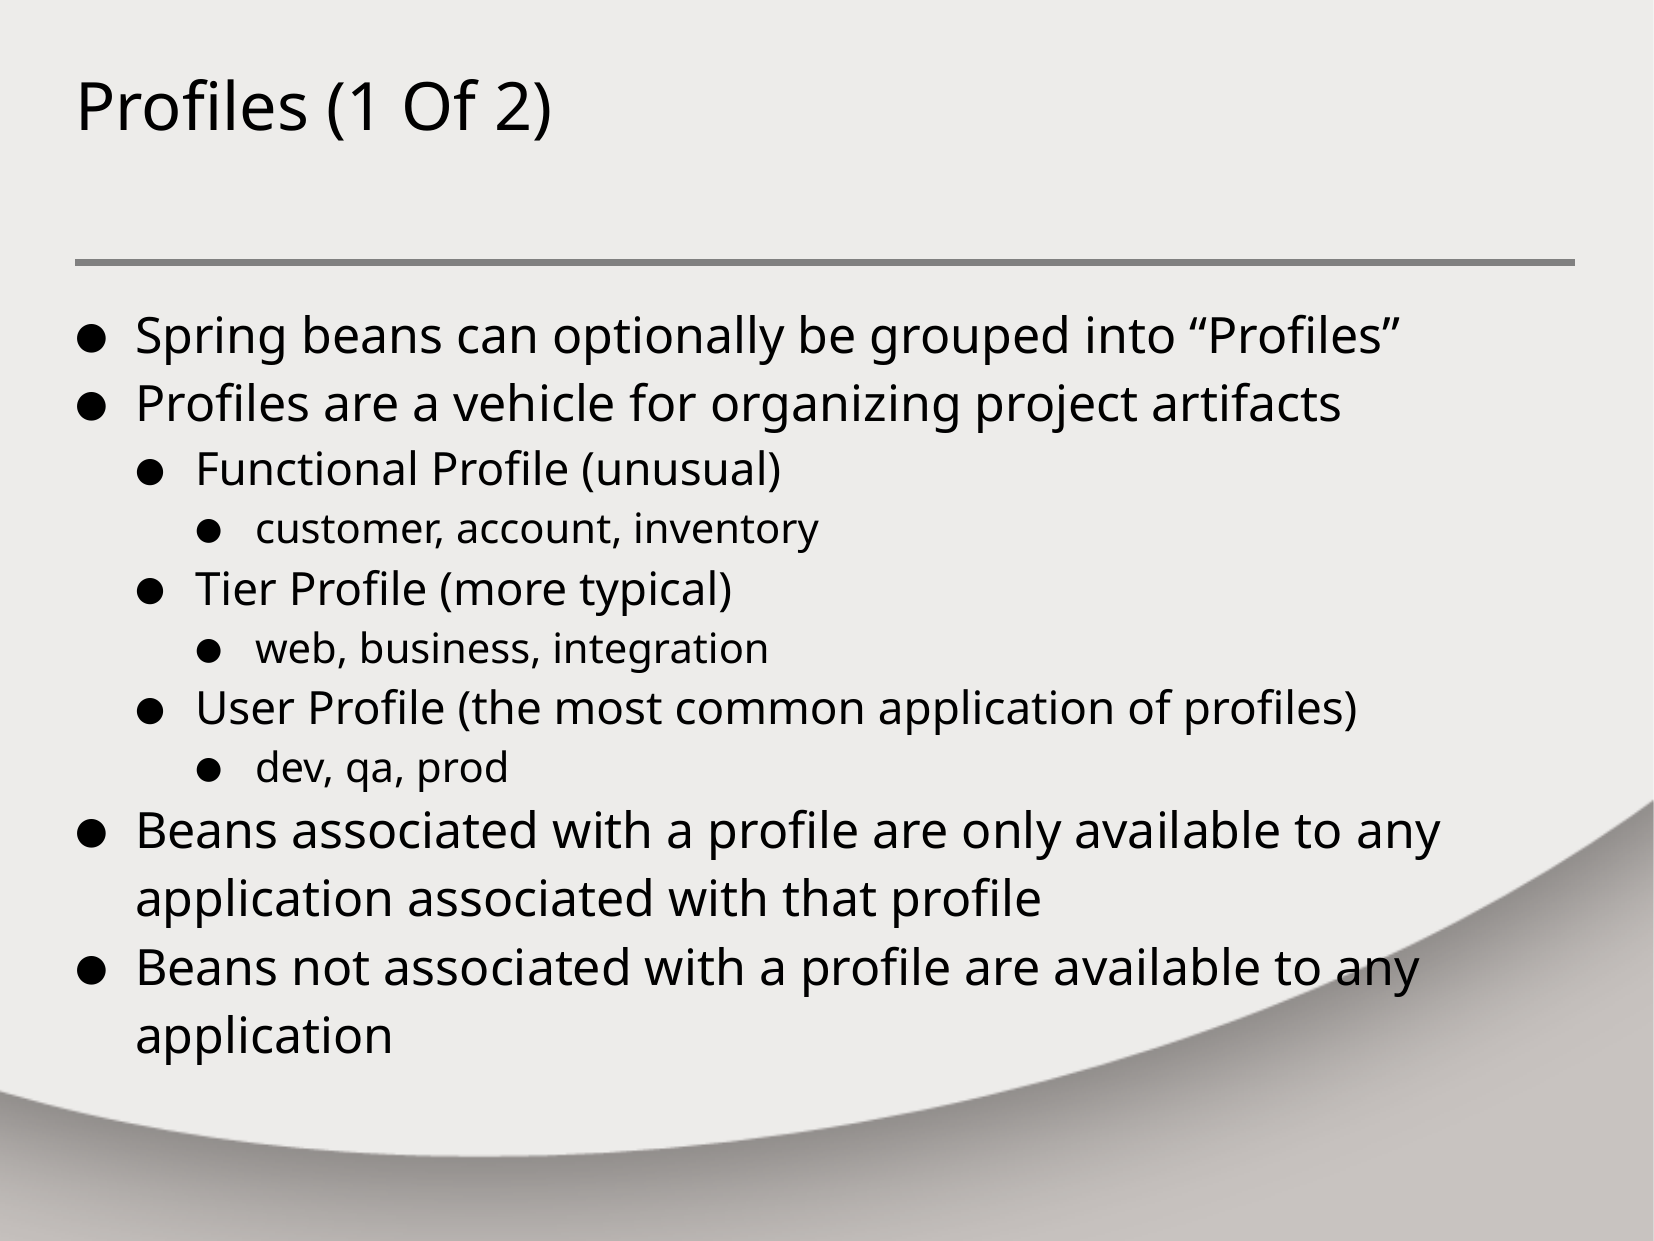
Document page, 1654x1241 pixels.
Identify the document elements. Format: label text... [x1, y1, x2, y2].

picture [0, 0, 1654, 1241]
list Spring beans can optionally be grouped into “Profiles” Profiles are a vehicle for organizing project artifacts Functional Profile (unusual) customer, account, inventory Tier Profile (more typical) web, business, integration User Profile (the most common application of profiles) dev, qa, prod Beans associated with a profile are only available to any application associated with that profile Beans not associated with a profile are available to any application [75, 300, 1576, 1163]
title Profiles (1 Of 2) [75, 75, 1576, 226]
